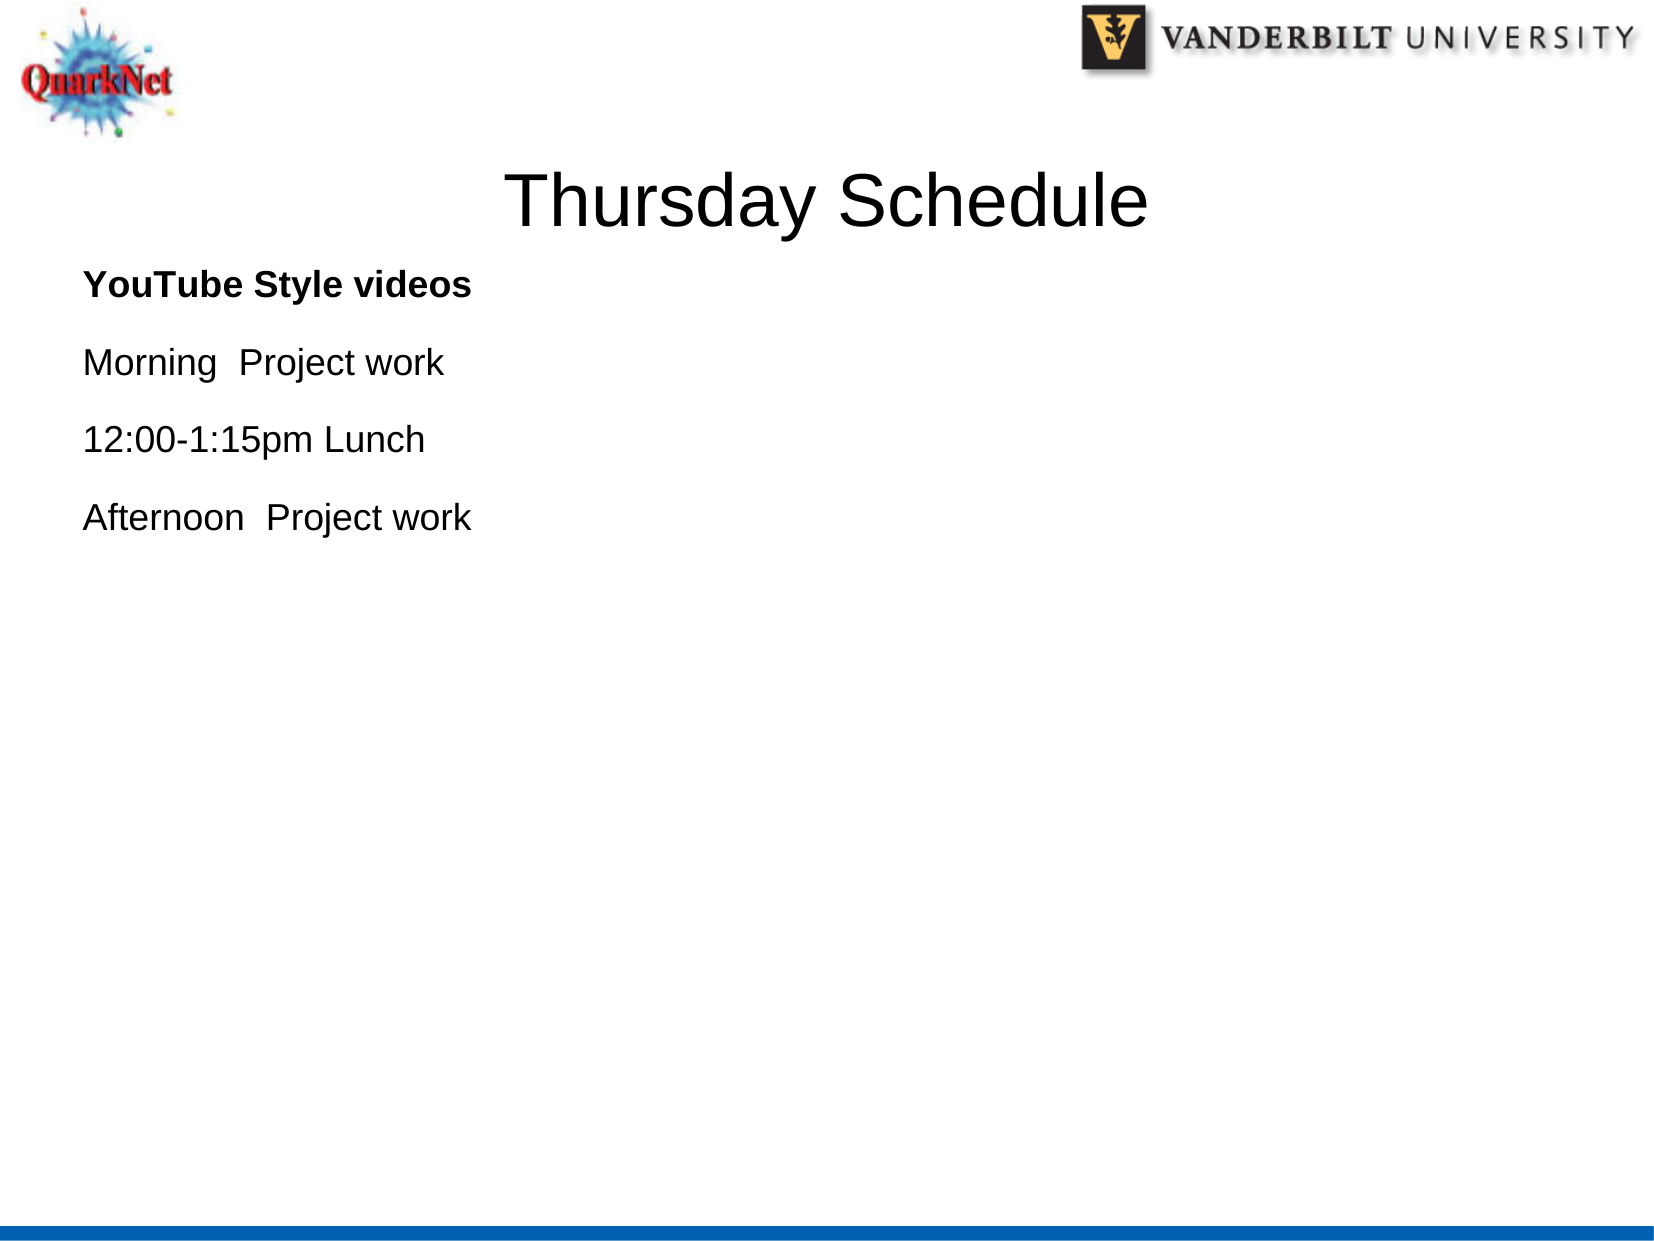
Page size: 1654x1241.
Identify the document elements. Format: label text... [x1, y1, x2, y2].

picture [4, 1, 188, 152]
picture [1078, 1, 1649, 85]
list YouTube Style videos Morning Project work 12:00-1:15pm Lunch Afternoon Project work [82, 266, 1571, 967]
title Thursday Schedule [121, 118, 1534, 266]
